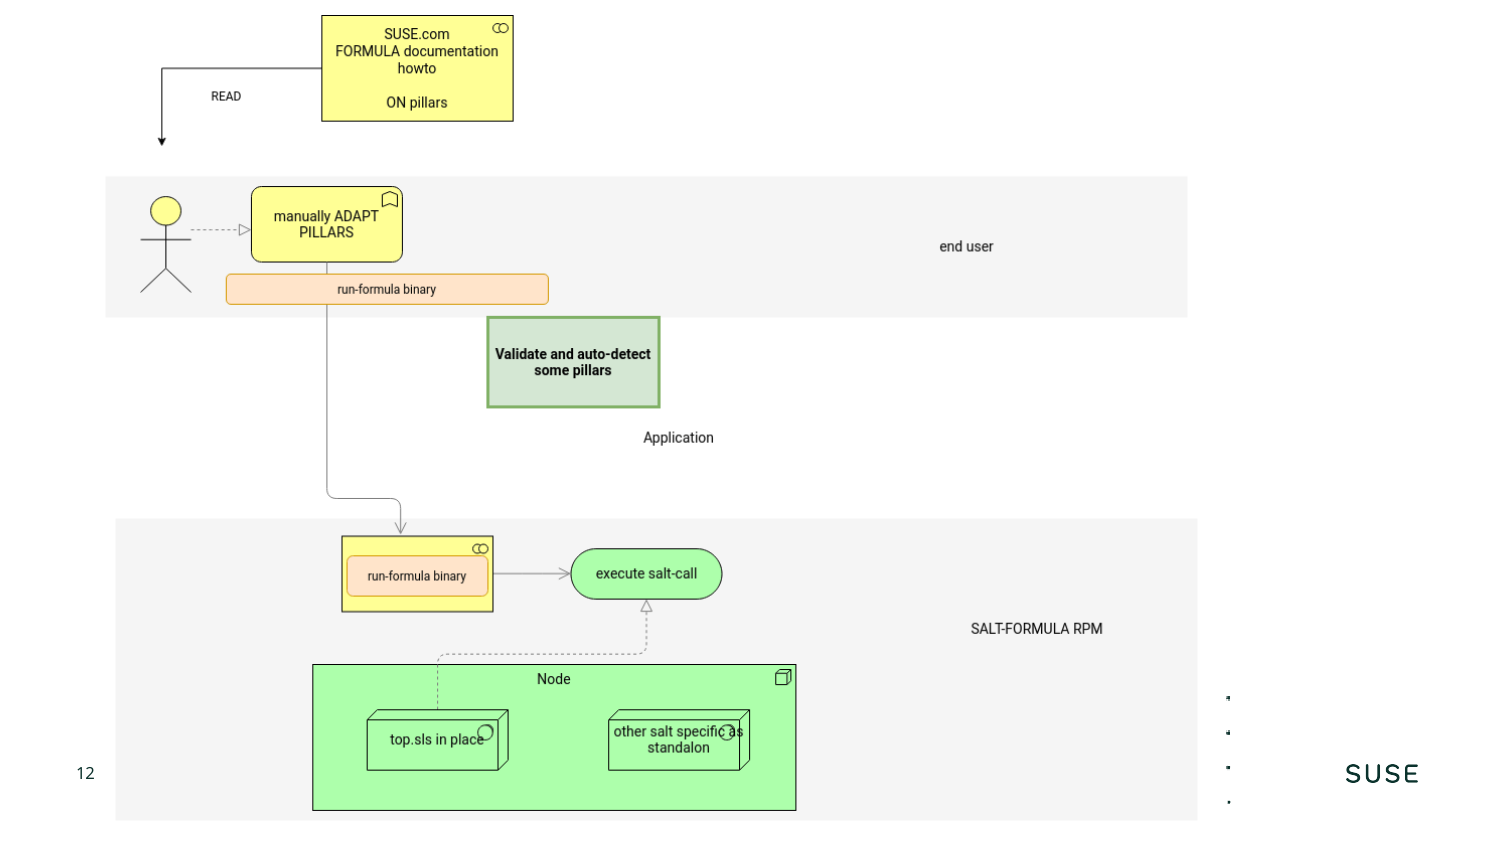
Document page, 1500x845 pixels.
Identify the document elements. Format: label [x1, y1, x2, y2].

picture [105, 15, 1255, 826]
picture [1346, 764, 1418, 783]
